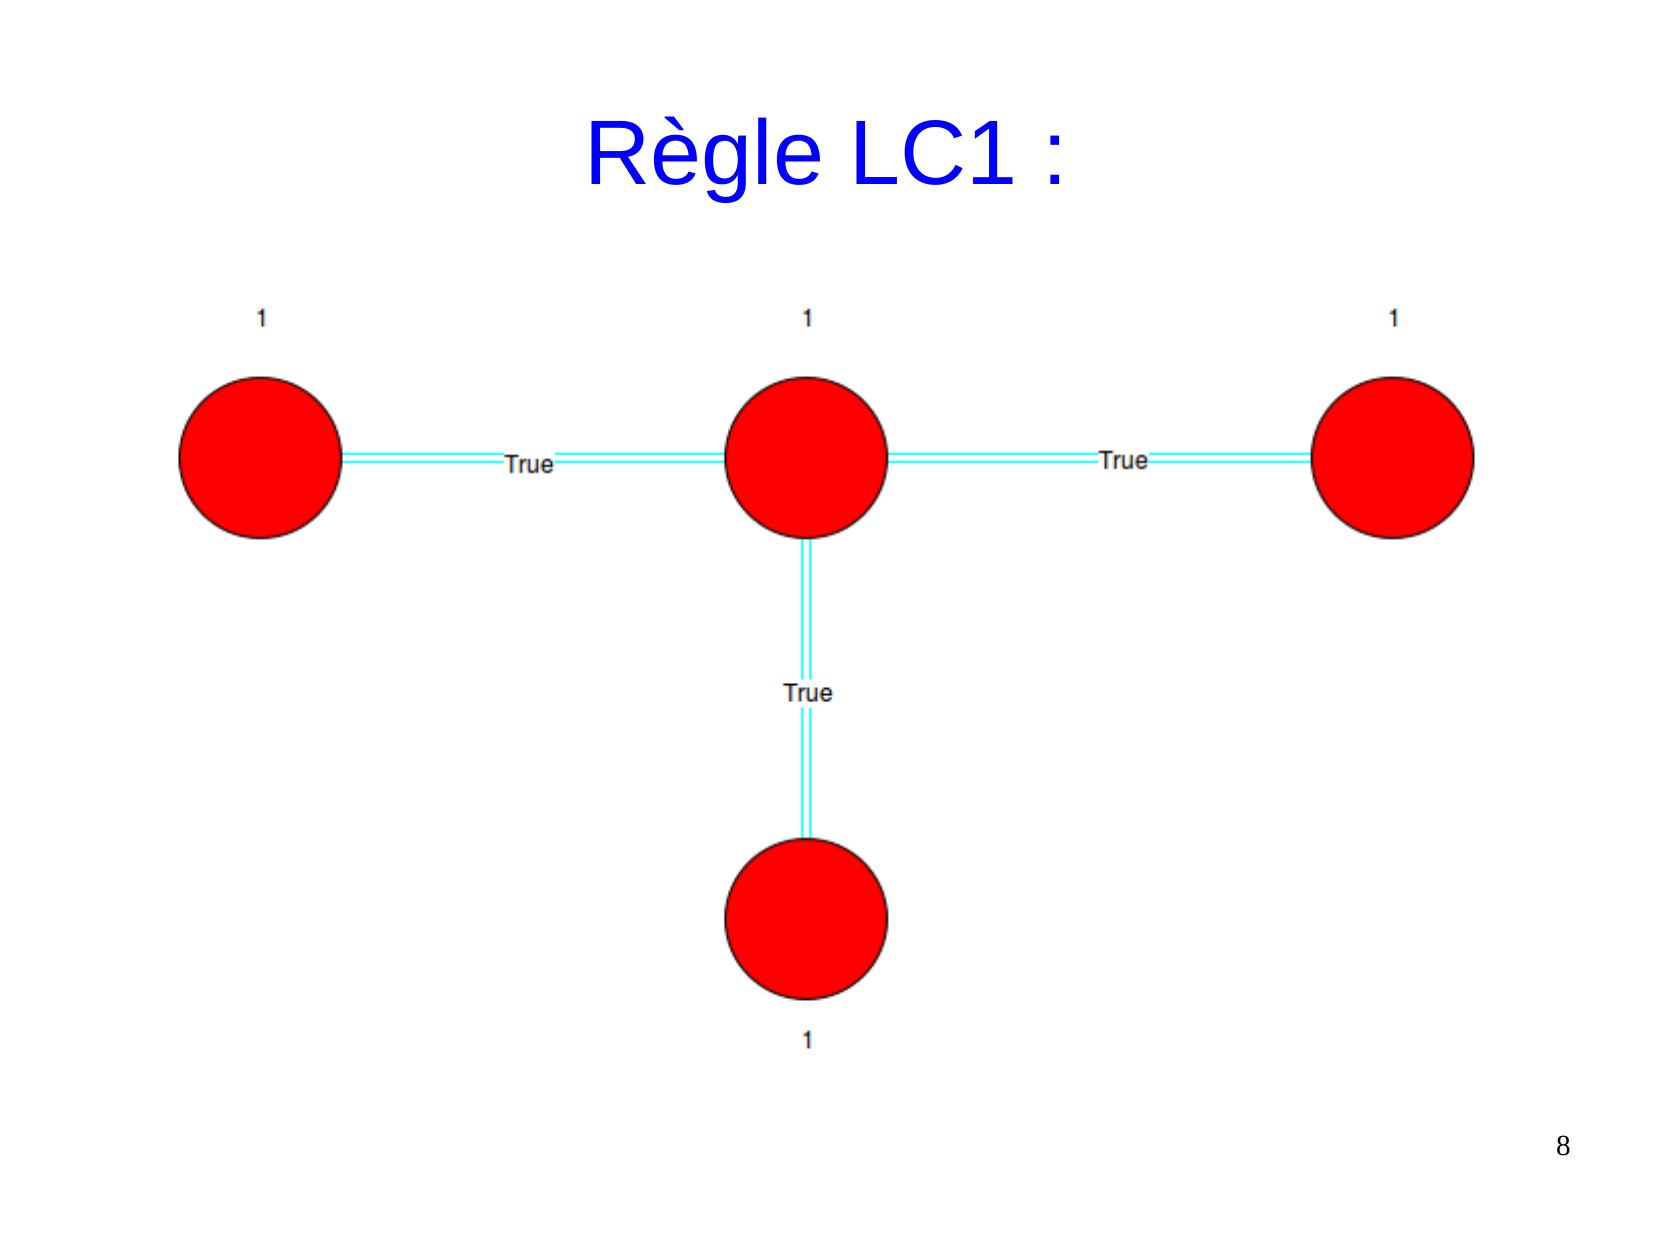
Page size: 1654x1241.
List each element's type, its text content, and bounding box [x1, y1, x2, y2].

title Règle LC1 : [82, 49, 1571, 257]
picture [177, 295, 1477, 1063]
